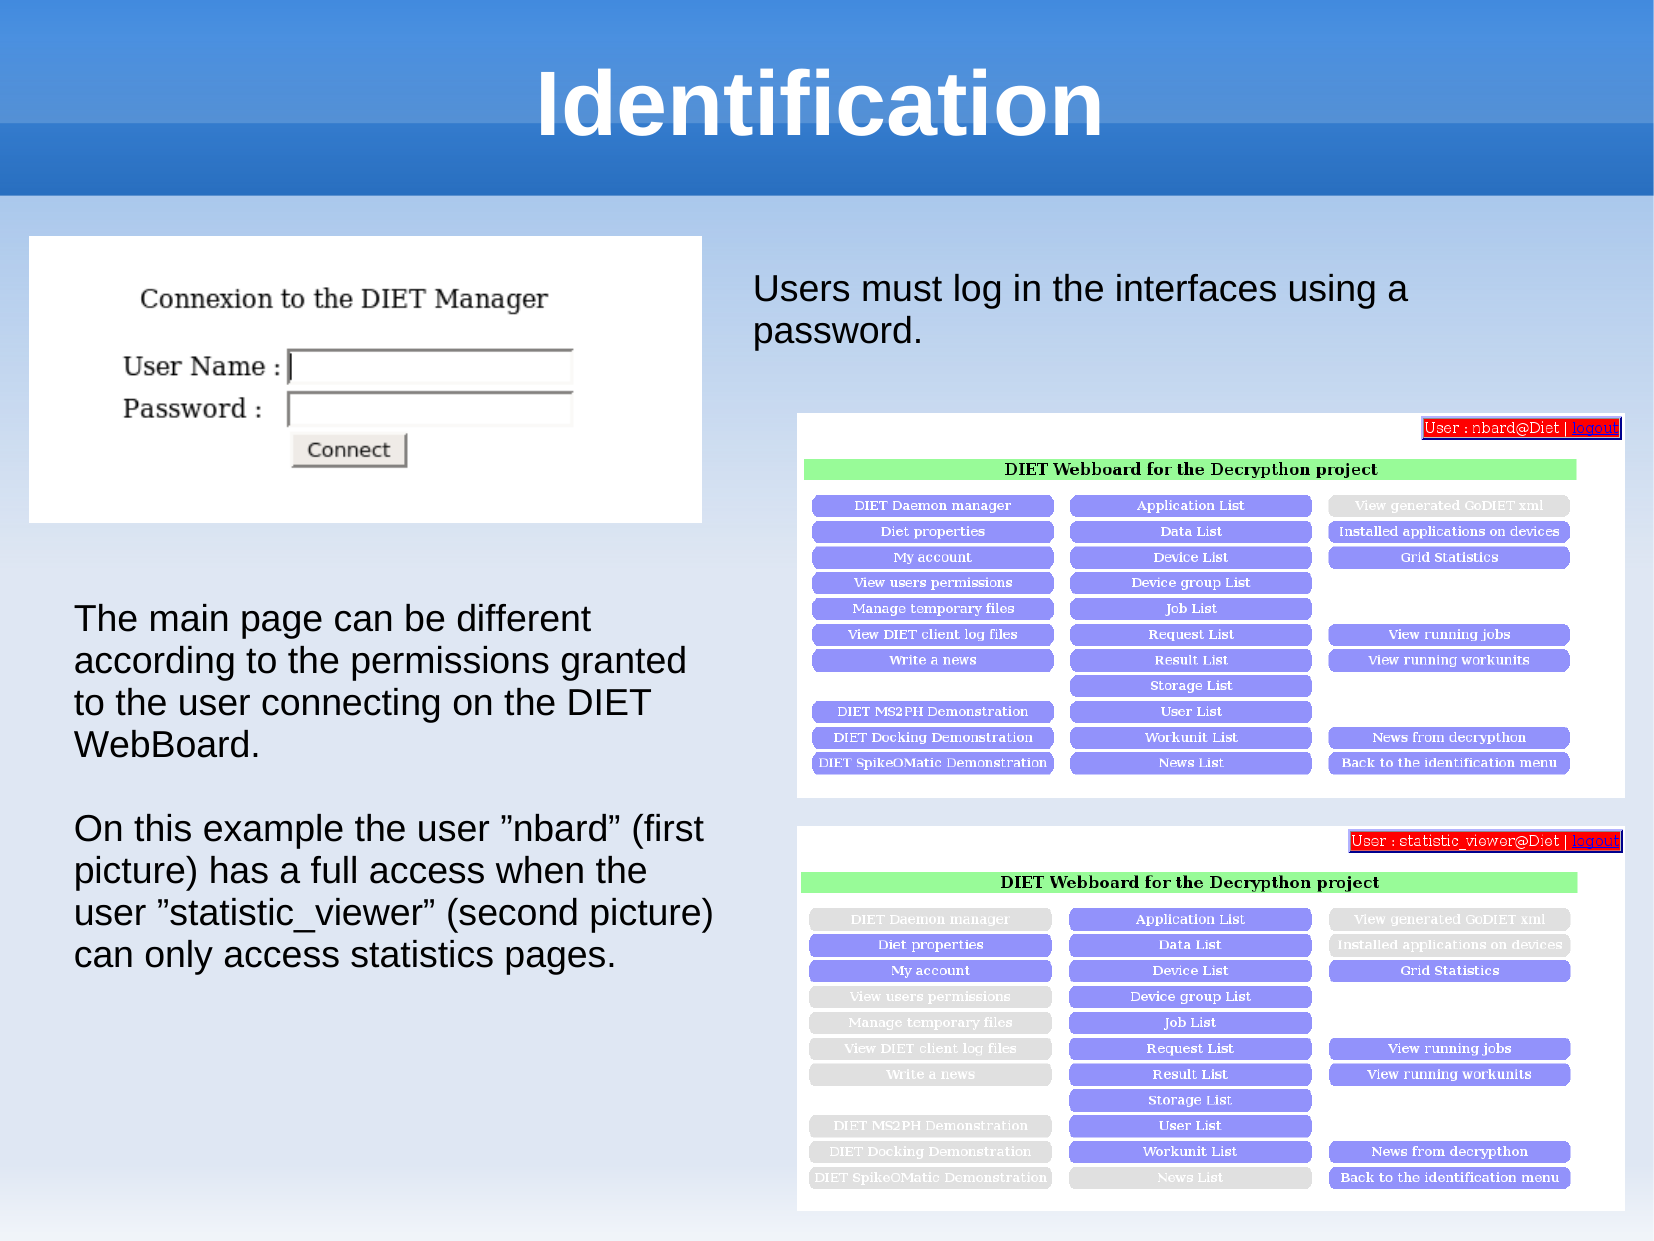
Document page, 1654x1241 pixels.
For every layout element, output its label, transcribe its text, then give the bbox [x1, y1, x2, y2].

text_box Users must log in the interfaces using a password. [738, 260, 1506, 443]
text_box The main page can be different according to the permissions granted to the user connecting on the DIET WebBoard. On this example the user ”nbard” (first picture) has a full access when the user ”statistic_viewer” (second picture) can only access statistics pages. [59, 590, 739, 984]
picture [0, 0, 1654, 1241]
title Identification [76, 7, 1565, 200]
